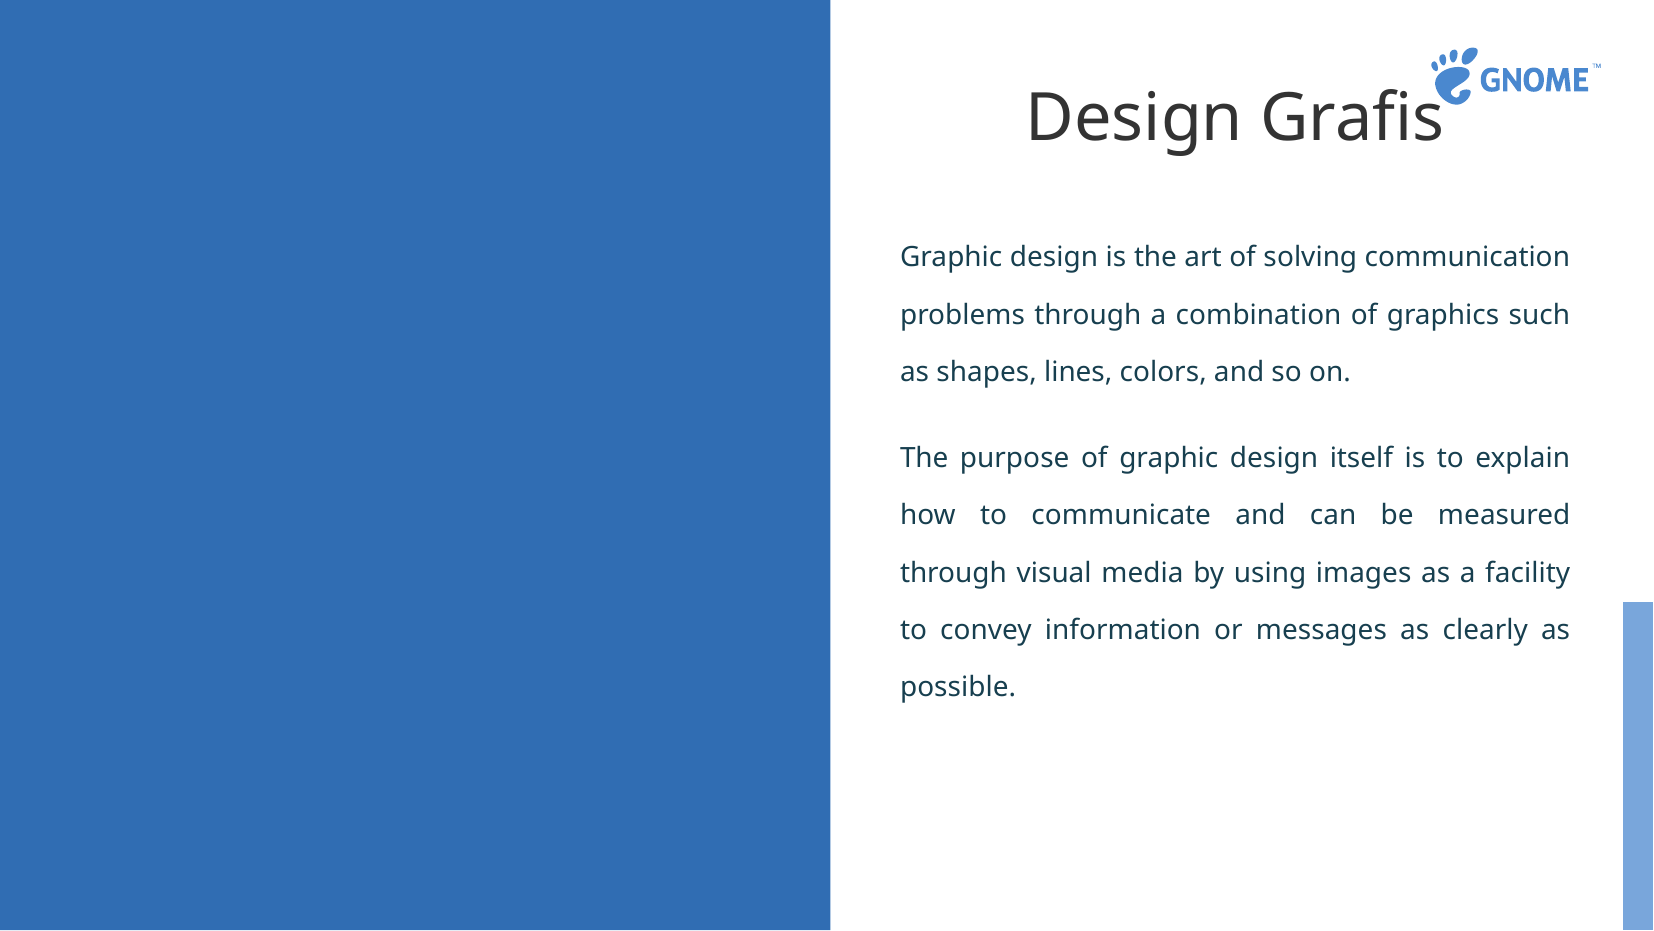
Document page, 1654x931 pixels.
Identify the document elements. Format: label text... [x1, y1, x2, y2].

list Graphic design is the art of solving communication problems through a combination of graphics such as shapes, lines, colors, and so on. The purpose of graphic design itself is to explain how to communicate and can be measured through visual media by using images as a facility to convey information or messages as clearly as possible. [900, 217, 1571, 758]
text_box [0, 0, 831, 931]
title Design Grafis [900, 37, 1571, 193]
